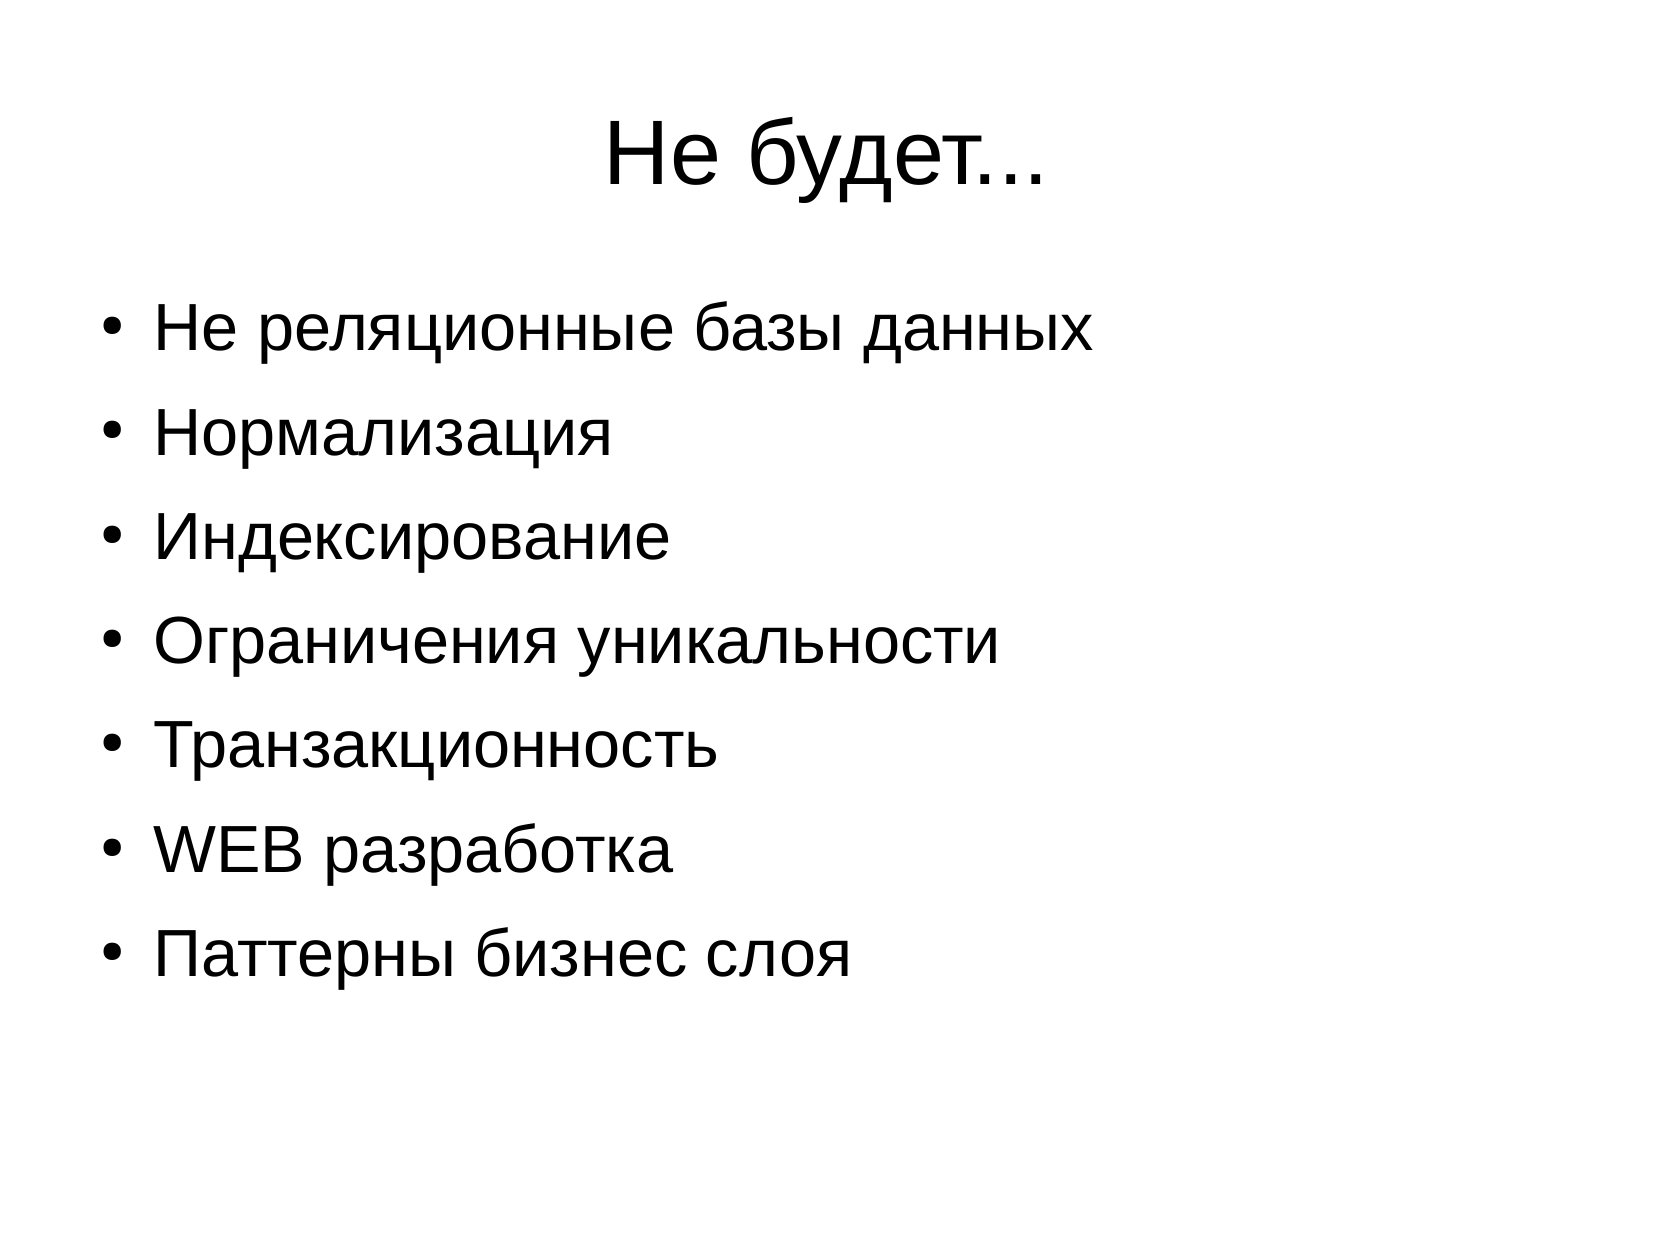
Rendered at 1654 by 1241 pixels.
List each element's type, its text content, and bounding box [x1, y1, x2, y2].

list Не реляционные базы данных Нормализация Индексирование Ограничения уникальности Транзакционность WEB разработка Паттерны бизнес слоя [82, 290, 1571, 1010]
title Не будет... [82, 49, 1571, 257]
